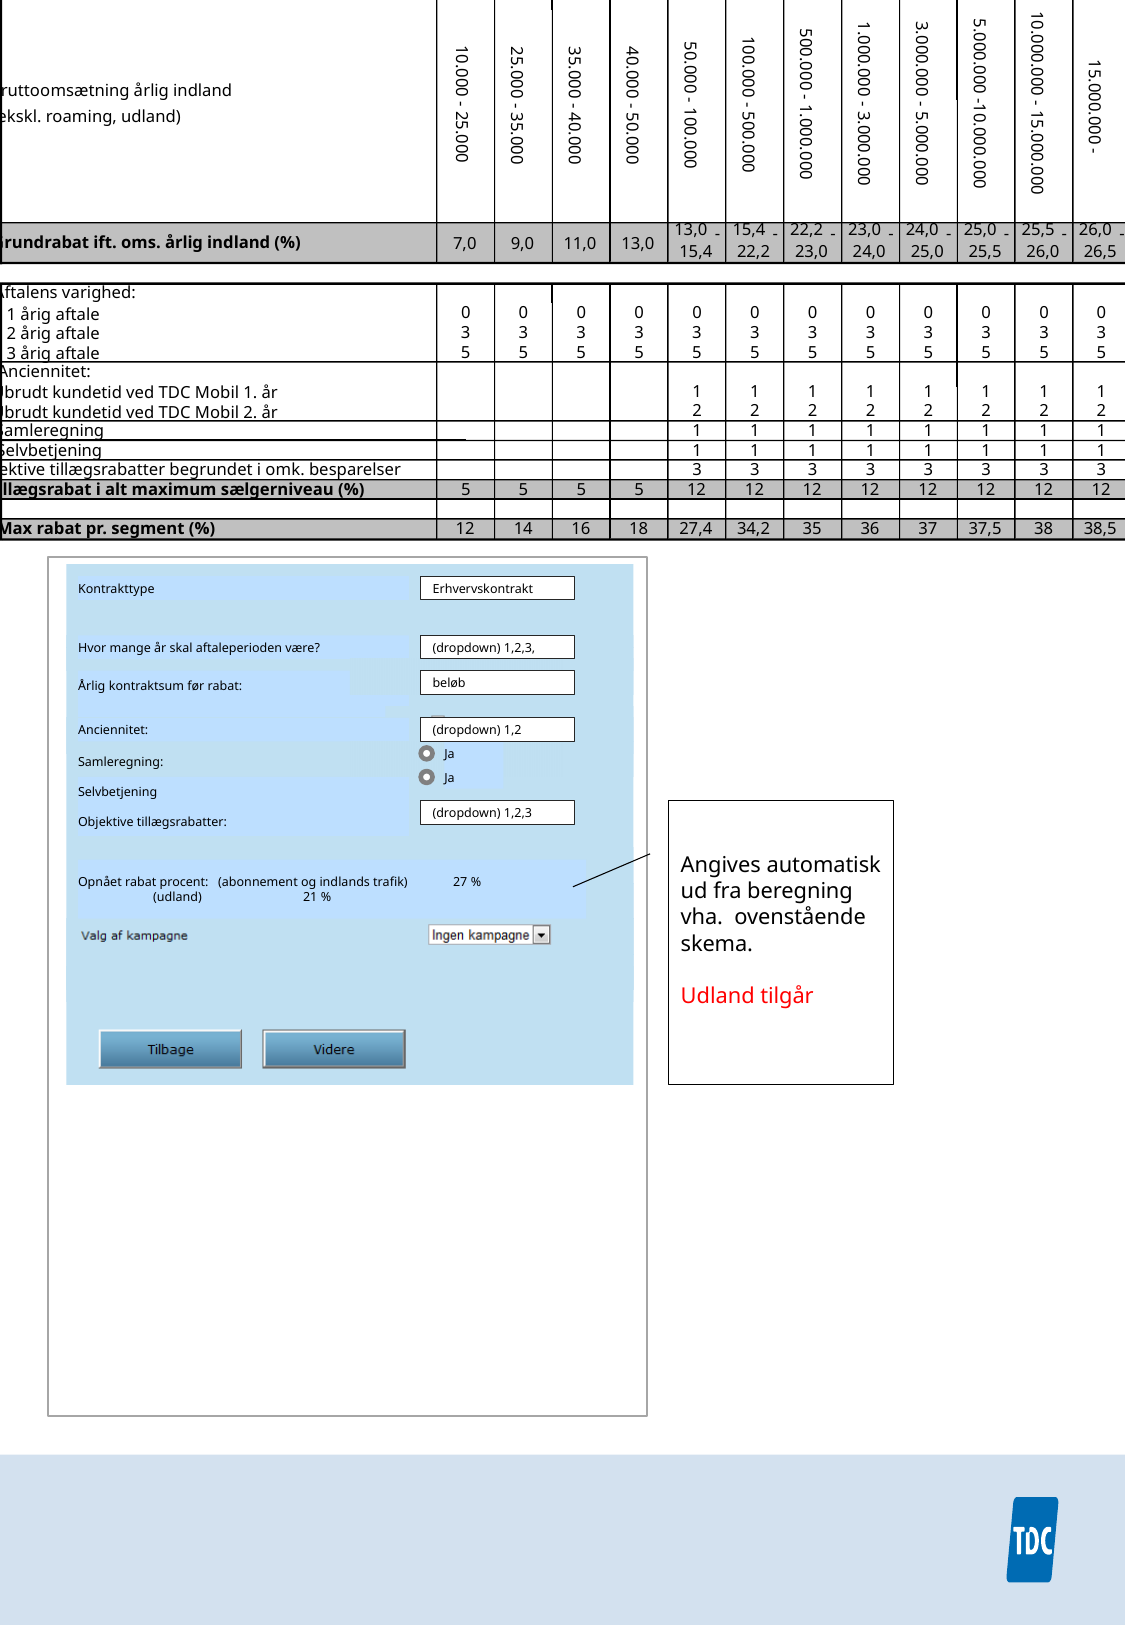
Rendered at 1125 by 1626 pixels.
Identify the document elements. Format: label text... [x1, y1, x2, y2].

text_box 15,4 [679, 240, 713, 261]
text_box 0 [865, 302, 876, 321]
text_box Ja [444, 742, 504, 765]
text_box - [1003, 224, 1014, 243]
text_box 5 [461, 481, 471, 498]
text_box 1 [692, 442, 703, 459]
text_box Ubrudt kundetid ved TDC Mobil 2. år [3, 402, 279, 420]
text_box 25,0 [963, 218, 1002, 222]
text_box 9,0 [510, 232, 535, 253]
text_box 5 [518, 481, 529, 498]
text_box 1 [750, 422, 760, 439]
text_box 1 [923, 380, 934, 400]
text_box 2 [923, 400, 934, 420]
text_box 2 [750, 400, 760, 420]
text_box 1 [807, 380, 818, 400]
text_box 5 [692, 341, 702, 361]
text_box [47, 556, 647, 1416]
text_box 0 [518, 302, 529, 321]
text_box 50.000 - 100.000 [681, 41, 702, 170]
text_box 24,0 [905, 218, 944, 222]
text_box 1 [1096, 422, 1107, 439]
text_box 15.000.000 - [1085, 59, 1106, 159]
text_box 5 [518, 341, 529, 361]
text_box 3 [634, 321, 645, 341]
text_box 3 [981, 321, 992, 341]
text_box 1 [807, 442, 818, 459]
text_box Aftalens varighed: [3, 285, 137, 303]
text_box 2 [1039, 400, 1050, 420]
text_box 3 [692, 321, 702, 341]
text_box 1 [865, 422, 876, 439]
text_box Samleregning [3, 422, 105, 439]
text_box 3 [576, 321, 587, 341]
text_box 5 [923, 341, 934, 361]
text_box 1 [692, 380, 703, 400]
text_box 22,2 [790, 218, 828, 222]
text_box 37,5 [968, 520, 1002, 538]
text_box Ja [444, 765, 504, 789]
text_box 25,5 [968, 240, 1002, 261]
text_box 0 [576, 302, 587, 321]
text_box 5 [460, 341, 471, 361]
text_box 0 [1096, 302, 1107, 321]
text_box 1 [692, 422, 703, 439]
text_box 25,5 [1021, 224, 1060, 239]
text_box 500.000 - 1.000.000 [796, 28, 817, 181]
text_box Årlig kontraktsum før rabat: [78, 670, 409, 717]
text_box 1 [865, 380, 876, 400]
text_box [0, 282, 1125, 541]
text_box 3 [923, 321, 934, 341]
text_box 3 [807, 461, 818, 478]
text_box 0 [692, 302, 703, 323]
text_box 25,0 [963, 224, 1002, 239]
text_box 15,4 [732, 218, 770, 222]
text_box 1 [1039, 422, 1050, 439]
text_box 3 [865, 461, 876, 478]
text_box 25,0 [910, 240, 944, 261]
text_box 1 [923, 442, 934, 459]
text_box 36 [860, 520, 880, 538]
text_box 5 [865, 341, 876, 361]
text_box 3 [1039, 321, 1050, 341]
text_box 25.000 - 35.000 [507, 46, 528, 165]
text_box 0 [461, 302, 471, 321]
text_box 26,0 [1078, 224, 1117, 239]
text_box 3 [1096, 461, 1107, 478]
text_box 3 [923, 461, 934, 478]
text_box Objektive tillægsrabatter begrundet i omk. besparelser [3, 461, 403, 479]
text_box 0 [807, 302, 818, 321]
text_box 2 [807, 400, 818, 420]
text_box 12 [686, 481, 707, 498]
text_box 5 [634, 481, 645, 498]
text_box 1 [750, 380, 760, 400]
text_box 40.000 - 50.000 [623, 46, 644, 165]
text_box 37 [918, 520, 938, 538]
text_box 1 [865, 442, 876, 459]
text_box 38 [1034, 520, 1054, 538]
text_box Bruttoomsætning årlig indland [3, 79, 322, 100]
text_box - [1061, 224, 1072, 243]
text_box 12 [455, 520, 475, 538]
text_box 5 [807, 341, 818, 361]
text_box 38,5 [1083, 520, 1117, 538]
text_box Grundrabat ift. oms. årlig indland (%) [3, 231, 302, 252]
text_box Ubrudt kundetid ved TDC Mobil 1. år [3, 381, 279, 402]
text_box 22,2 [737, 240, 771, 261]
text_box 18 [629, 520, 649, 538]
text_box 10.000.000 - 15.000.000 [1028, 11, 1049, 196]
text_box 12 [745, 481, 765, 498]
text_box 1 [1039, 380, 1050, 400]
text_box 0 [634, 302, 645, 321]
text_box 23,0 [848, 224, 886, 239]
text_box Opnået rabat procent: (abonnement og indlands trafik) 27 % (udland) 21 % [78, 859, 587, 919]
text_box 3 [460, 321, 471, 341]
text_box Tillægsrabat i alt maximum sælgerniveau (%) [3, 481, 366, 498]
text_box 5 [576, 341, 587, 361]
text_box 26,0 [1026, 240, 1060, 261]
text_box Max rabat pr. segment (%) [3, 520, 216, 538]
text_box [0, 0, 1125, 265]
text_box 0 [981, 302, 992, 321]
text_box 13,0 [674, 218, 712, 222]
text_box 5 [576, 481, 587, 498]
text_box 3 [1096, 321, 1107, 341]
text_box 12 [918, 481, 938, 498]
text_box 35 [802, 520, 822, 538]
text_box 12 [976, 481, 996, 498]
text_box 1 [1096, 442, 1107, 459]
text_box 2 [692, 400, 703, 420]
text_box 1.000.000 - 3.000.000 [854, 21, 875, 187]
text_box 3 [865, 321, 876, 341]
text_box 26,0 [1078, 218, 1117, 222]
text_box 3 [1039, 461, 1050, 478]
text_box 2 [865, 400, 876, 420]
text_box 5.000.000 -10.000.000 [970, 18, 991, 190]
text_box 3 [750, 461, 760, 478]
text_box 1 [807, 422, 818, 439]
text_box 0 [923, 302, 934, 321]
text_box 14 [513, 520, 533, 538]
text_box 27,4 [679, 520, 713, 538]
text_box 16 [571, 520, 591, 538]
text_box - [772, 224, 783, 243]
text_box 1 [981, 442, 992, 459]
text_box 5 [1096, 341, 1107, 361]
text_box Samleregning: Selvbetjening Objektive tillægsrabatter: [78, 776, 409, 836]
text_box 3 [807, 321, 818, 341]
text_box Selvbetjening [3, 442, 103, 458]
text_box - [714, 224, 725, 243]
text_box 1 [923, 422, 934, 439]
text_box Kontrakttype [78, 576, 409, 600]
text_box 25,5 [1021, 218, 1060, 222]
text_box 3 [750, 321, 760, 341]
text_box 23,0 [795, 240, 829, 261]
text_box beløb [420, 670, 575, 695]
text_box 24,0 [852, 240, 886, 261]
text_box (dropdown) 1,2,3, [420, 635, 575, 659]
text_box 23,0 [848, 218, 886, 222]
text_box 1 årig aftale [6, 303, 101, 323]
text_box 10.000 - 25.000 [452, 45, 473, 164]
text_box (dropdown) 1,2,3 [420, 800, 575, 825]
text_box 3.000.000 - 5.000.000 [912, 21, 933, 187]
text_box 1 [1096, 380, 1107, 400]
text_box 22,2 [790, 224, 828, 239]
text_box (ekskl. roaming, udland) [3, 106, 182, 127]
text_box 0 [750, 302, 760, 321]
text_box 35.000 - 40.000 [565, 46, 586, 165]
text_box 3 [981, 461, 992, 478]
text_box 1 [750, 442, 760, 459]
text_box 34,2 [737, 520, 771, 538]
text_box 12 [1034, 481, 1054, 498]
text_box 1 [981, 380, 992, 400]
text_box Anciennitet: [3, 363, 92, 381]
text_box - [830, 224, 841, 243]
text_box 100.000 - 500.000 [739, 36, 760, 174]
text_box Angives automatisk ud fra beregning vha. ovenstående skema. Udland tilgår [669, 801, 893, 1084]
text_box 5 [981, 341, 992, 361]
text_box - [946, 224, 956, 243]
text_box 13,0 [674, 224, 712, 239]
text_box 15,4 [732, 224, 770, 239]
text_box 1 [981, 422, 992, 439]
text_box 2 årig aftale [6, 323, 101, 344]
text_box 5 [750, 341, 760, 361]
picture [66, 564, 634, 1085]
text_box 12 [802, 481, 822, 498]
text_box 12 [1091, 481, 1111, 498]
text_box 24,0 [905, 224, 944, 239]
text_box 5 [1039, 341, 1050, 361]
text_box Anciennitet: [78, 717, 409, 742]
text_box 13,0 [621, 232, 655, 253]
text_box 3 årig aftale [6, 344, 101, 361]
text_box 2 [981, 400, 992, 420]
text_box 1 [1039, 442, 1050, 459]
text_box 12 [860, 481, 880, 498]
text_box 0 [1039, 302, 1050, 321]
text_box 26,5 [1083, 240, 1117, 261]
text_box 2 [1096, 400, 1107, 420]
text_box Erhvervskontrakt [420, 576, 575, 600]
text_box - [888, 224, 899, 243]
text_box 3 [518, 321, 529, 341]
text_box 5 [634, 341, 645, 361]
text_box (dropdown) 1,2 [420, 717, 575, 742]
text_box Hvor mange år skal aftaleperioden være? [78, 635, 409, 659]
text_box 7,0 [453, 232, 477, 253]
text_box - [1119, 224, 1125, 243]
text_box 11,0 [563, 232, 597, 253]
text_box 3 [692, 461, 703, 478]
